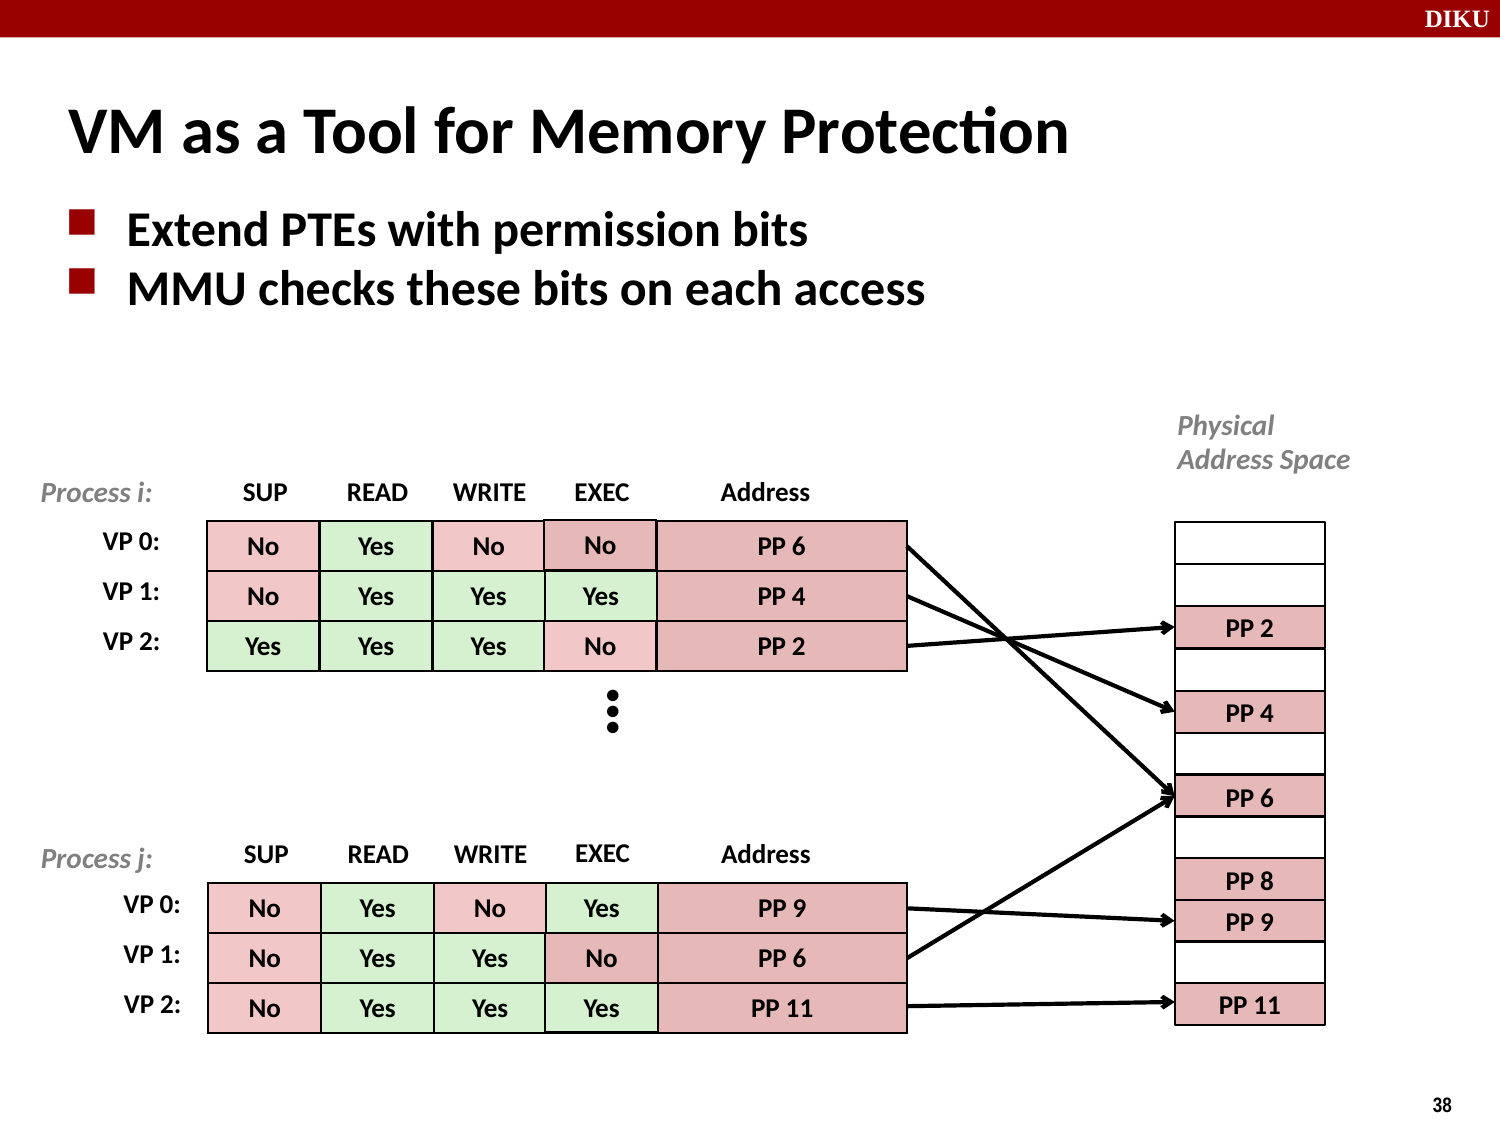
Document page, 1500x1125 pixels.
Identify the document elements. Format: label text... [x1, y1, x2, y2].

text_box Yes [544, 570, 658, 621]
text_box VP 2: [88, 620, 189, 675]
text_box VM as a Tool for Memory Protection [53, 62, 1500, 191]
text_box READ [324, 471, 429, 521]
text_box Process j: [25, 836, 201, 896]
text_box No [206, 521, 320, 571]
text_box VP 0: [87, 520, 189, 570]
text_box Yes [545, 982, 658, 1033]
text_box Address [705, 471, 846, 521]
text_box Extend PTEs with permission bits MMU checks these bits on each access [55, 198, 1419, 350]
text_box No [432, 521, 544, 571]
text_box EXEC [553, 470, 651, 520]
text_box PP 6 [1174, 775, 1325, 815]
text_box Address [706, 833, 847, 883]
text_box No [544, 520, 657, 571]
text_box READ [325, 833, 430, 883]
text_box Yes [320, 521, 432, 571]
text_box PP 11 [657, 983, 908, 1034]
text_box Yes [432, 621, 544, 671]
text_box Yes [320, 571, 432, 621]
text_box PP 4 [658, 571, 907, 621]
text_box PP 4 [1174, 690, 1325, 732]
text_box PP 8 [1174, 858, 1325, 900]
text_box No [433, 883, 545, 933]
text_box VP 2: [108, 983, 210, 1038]
text_box SUP [223, 833, 309, 883]
text_box VP 1: [87, 570, 189, 625]
text_box VP 1: [108, 933, 210, 983]
text_box Yes [321, 983, 433, 1034]
text_box No [545, 933, 658, 982]
text_box Yes [206, 621, 320, 671]
text_box Physical Address Space [1162, 400, 1425, 504]
text_box WRITE [430, 833, 551, 883]
text_box PP 2 [657, 621, 907, 671]
text_box No [544, 621, 657, 671]
text_box SUP [222, 471, 308, 521]
text_box EXEC [553, 832, 652, 882]
text_box No [210, 983, 321, 1034]
text_box Yes [432, 571, 544, 621]
text_box PP 6 [657, 521, 907, 571]
text_box Yes [433, 933, 545, 983]
text_box VP 0: [108, 883, 210, 933]
text_box PP 2 [1174, 606, 1325, 648]
text_box PP 11 [1175, 983, 1325, 1025]
text_box Yes [321, 883, 433, 933]
text_box PP 9 [658, 883, 908, 933]
text_box • • • [591, 683, 632, 778]
text_box No [206, 571, 320, 621]
text_box Process i: [25, 470, 200, 531]
text_box Yes [545, 882, 658, 933]
text_box PP 6 [658, 933, 908, 983]
text_box PP 9 [1174, 900, 1325, 940]
text_box Yes [321, 933, 433, 983]
text_box No [210, 933, 321, 983]
text_box No [210, 883, 321, 933]
text_box Yes [320, 621, 432, 671]
text_box Yes [433, 983, 547, 1034]
text_box WRITE [429, 471, 550, 521]
